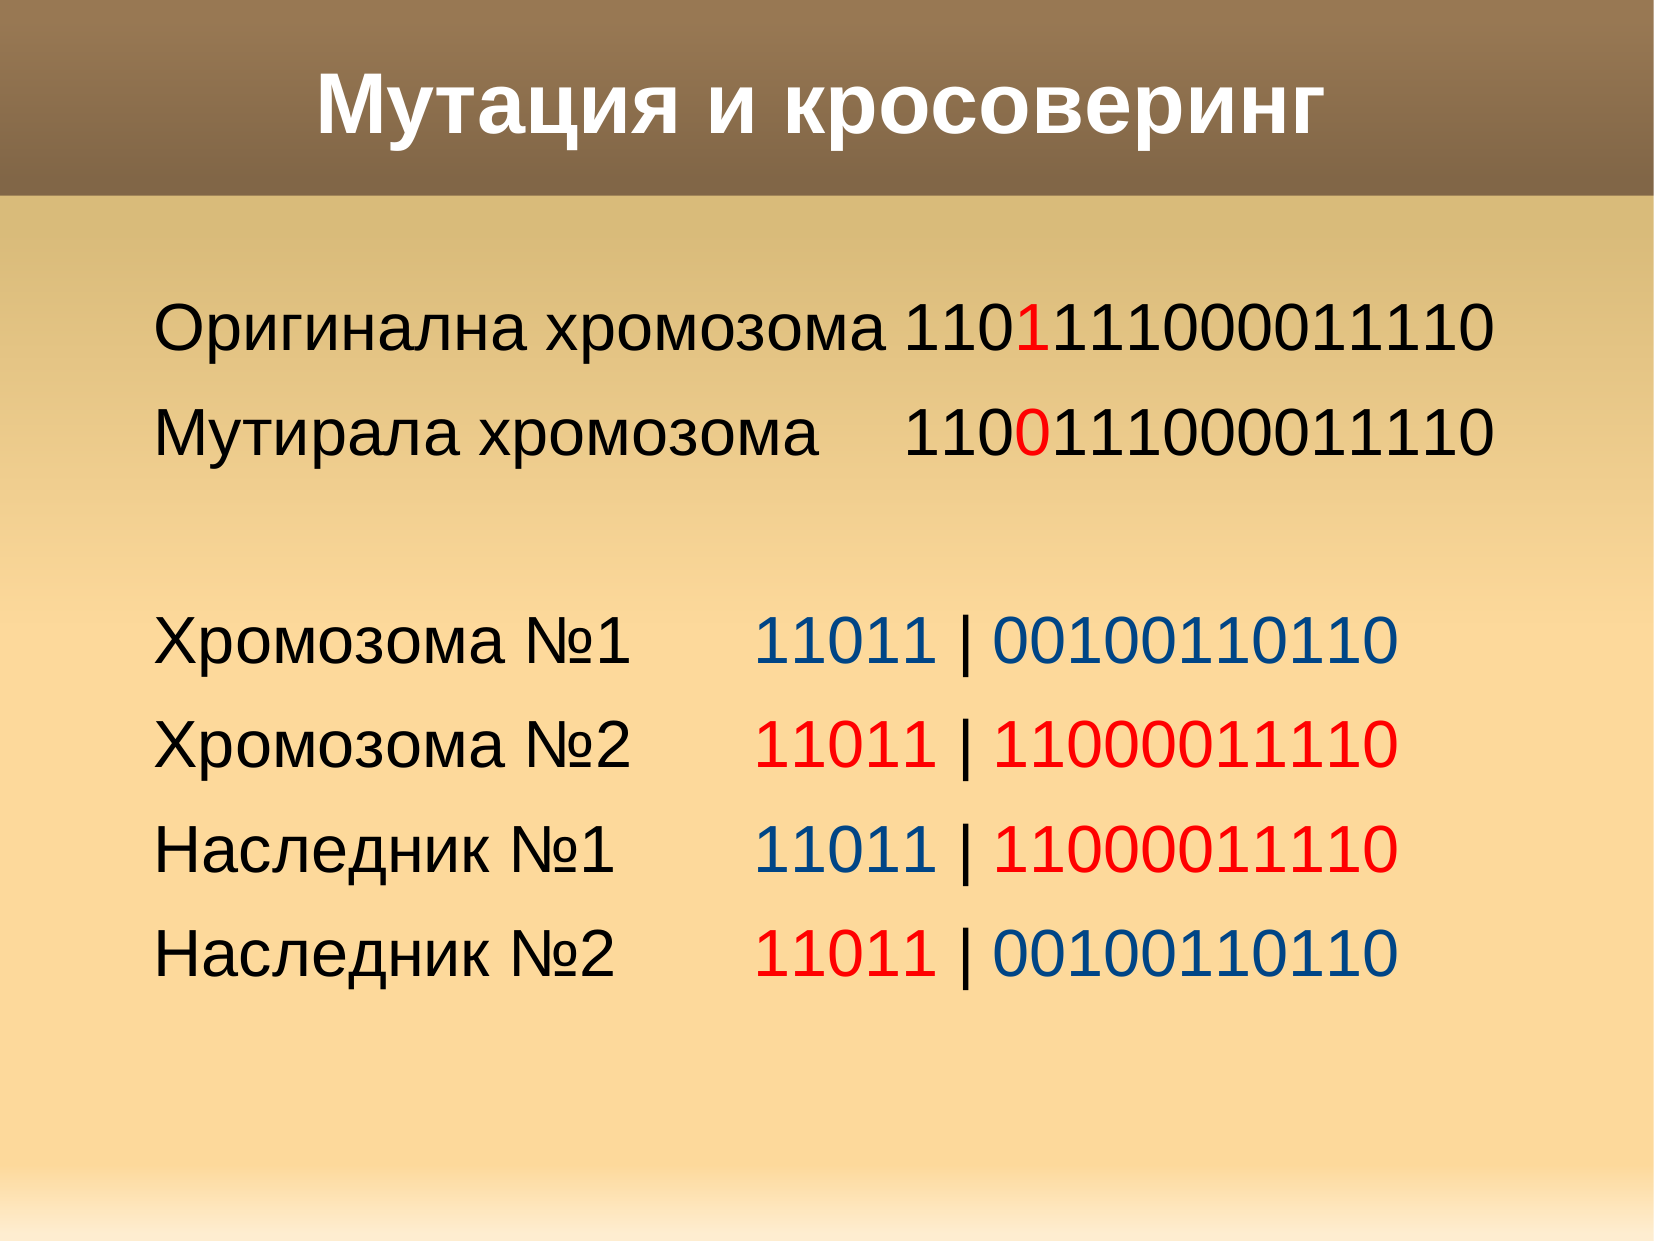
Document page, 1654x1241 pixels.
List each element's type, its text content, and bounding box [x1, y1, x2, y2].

list Оригинална хромозома 1101111000011110 Мутирала хромозома 1100111000011110 Хромозома №1 11011 | 00100110110 Хромозома №2 11011 | 11000011110 Наследник №1 11011 | 11000011110 Наследник №2 11011 | 00100110110 [82, 290, 1571, 1109]
title Мутация и кросоверинг [76, 0, 1565, 208]
picture [0, 0, 1654, 1241]
